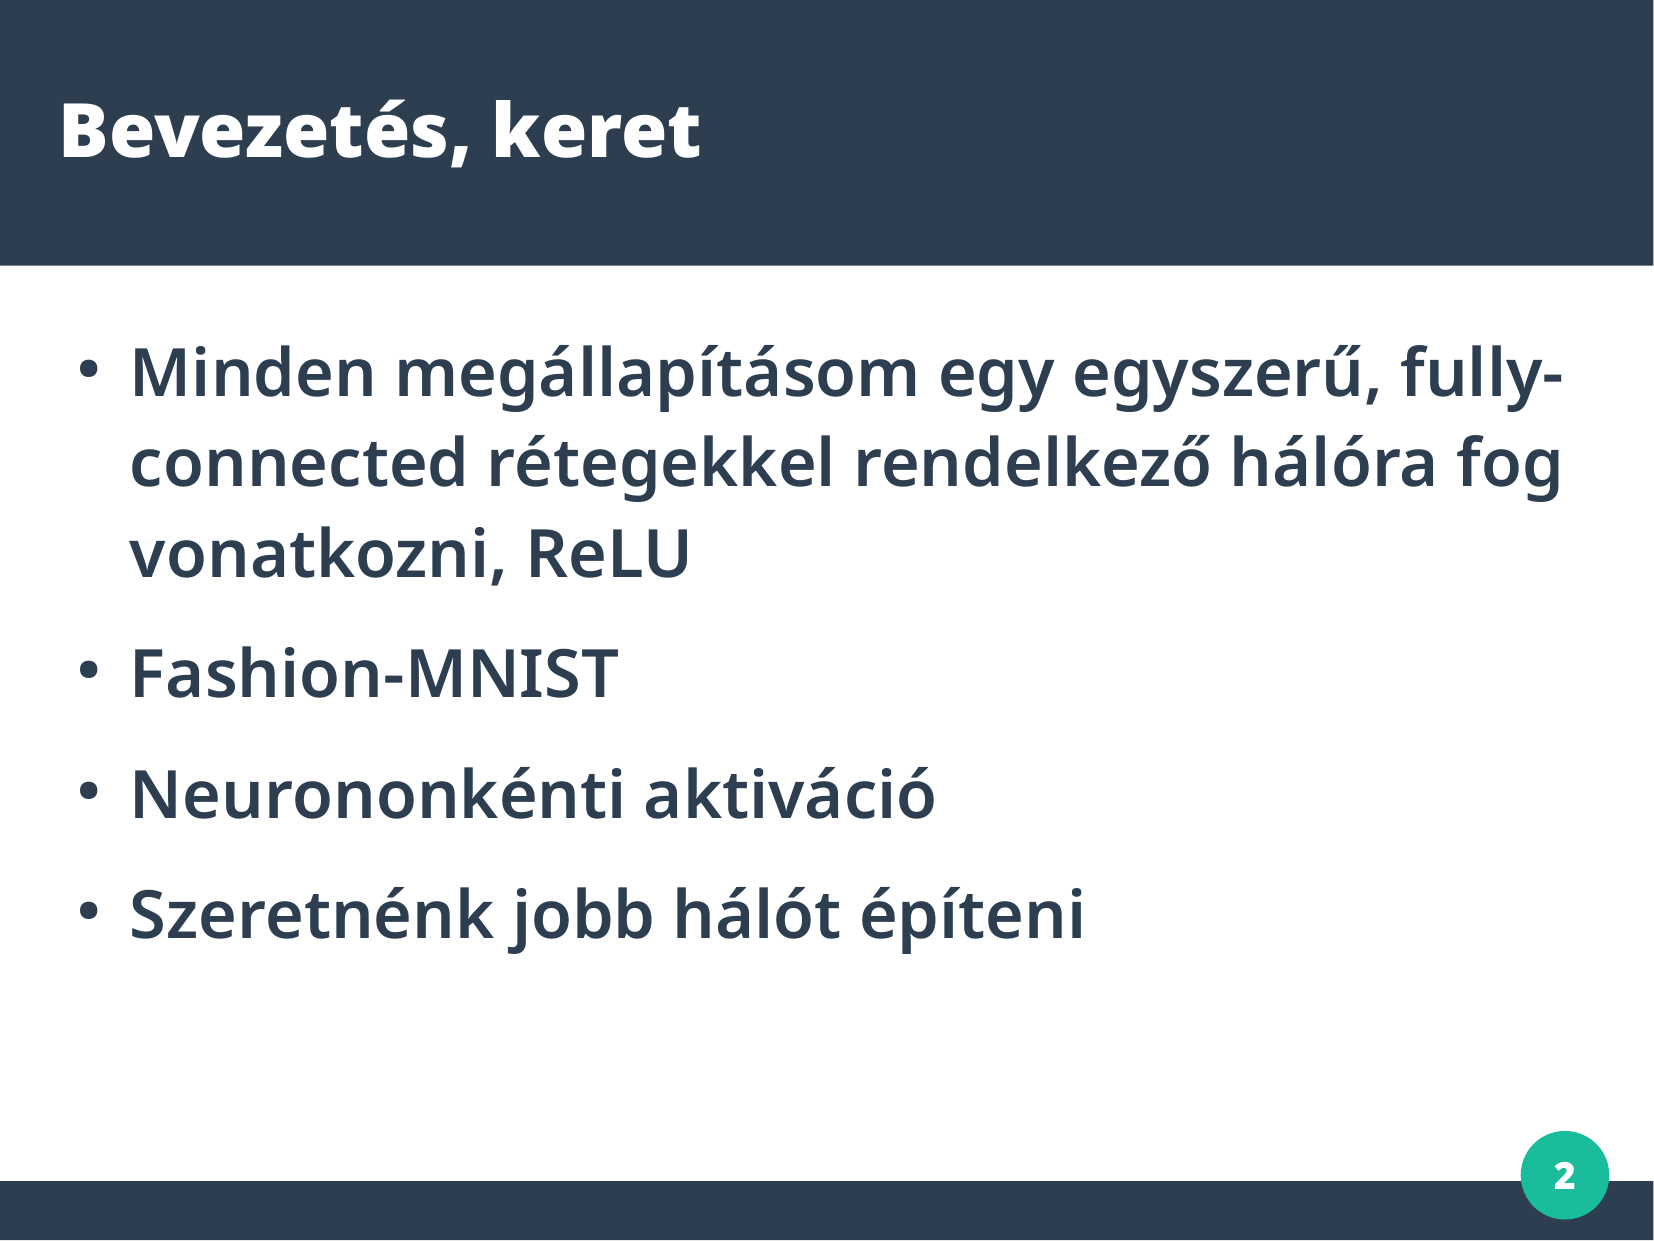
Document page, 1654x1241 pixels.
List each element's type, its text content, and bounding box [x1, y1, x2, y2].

title Bevezetés, keret [59, 49, 1595, 207]
list Minden megállapításom egy egyszerű, fully-connected rétegekkel rendelkező hálóra fog vonatkozni, ReLU Fashion-MNIST Neurononkénti aktiváció Szeretnénk jobb hálót építeni [59, 324, 1595, 1152]
